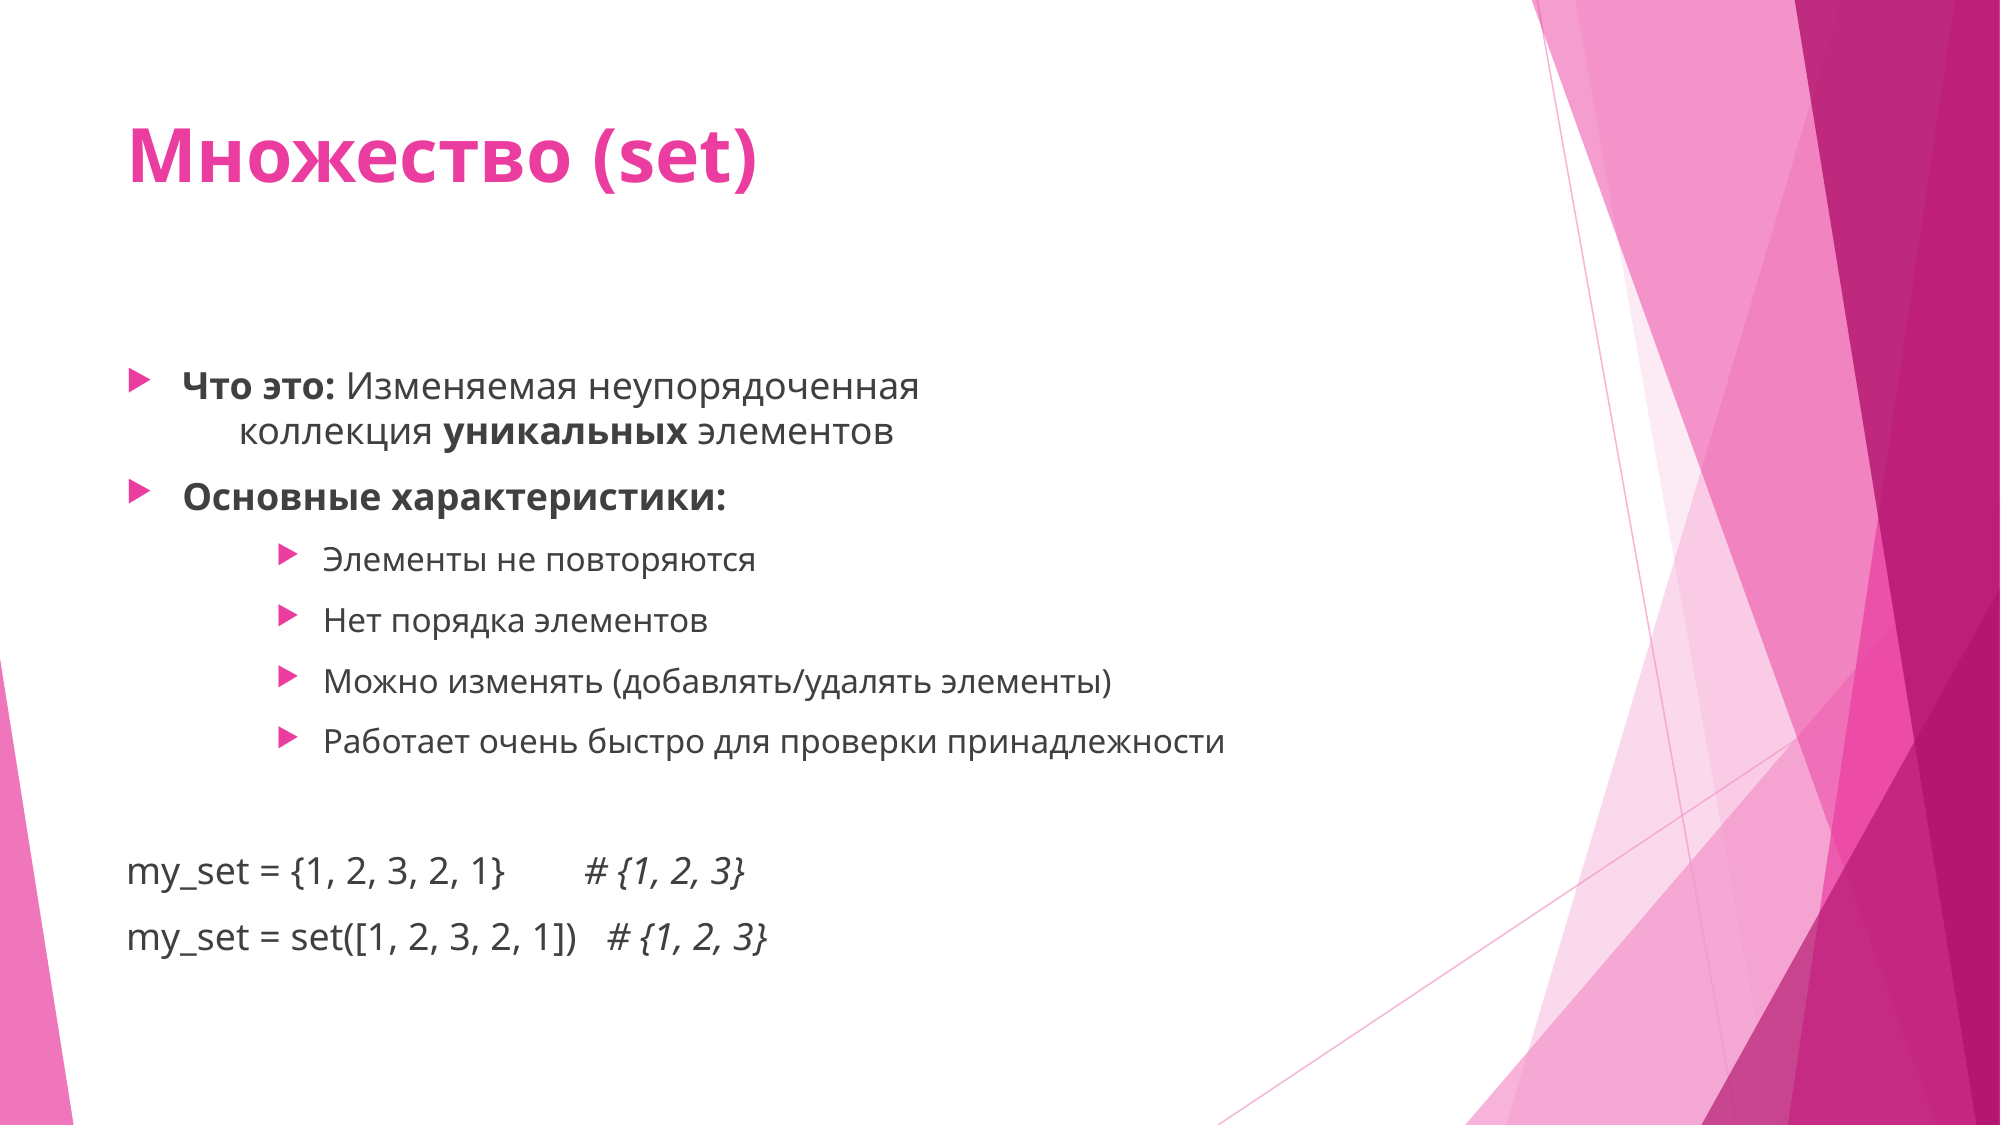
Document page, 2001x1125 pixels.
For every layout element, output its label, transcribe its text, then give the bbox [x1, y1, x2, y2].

list Что это: Изменяемая неупорядоченная коллекция уникальных элементов Основные характеристики: Элементы не повторяются Нет порядка элементов Можно изменять (добавлять/удалять элементы) Работает очень быстро для проверки принадлежности my_set = {1, 2, 3, 2, 1} # {1, 2, 3} my_set = set([1, 2, 3, 2, 1]) # {1, 2, 3} [111, 354, 1522, 992]
title Множество (set) [111, 99, 1522, 317]
